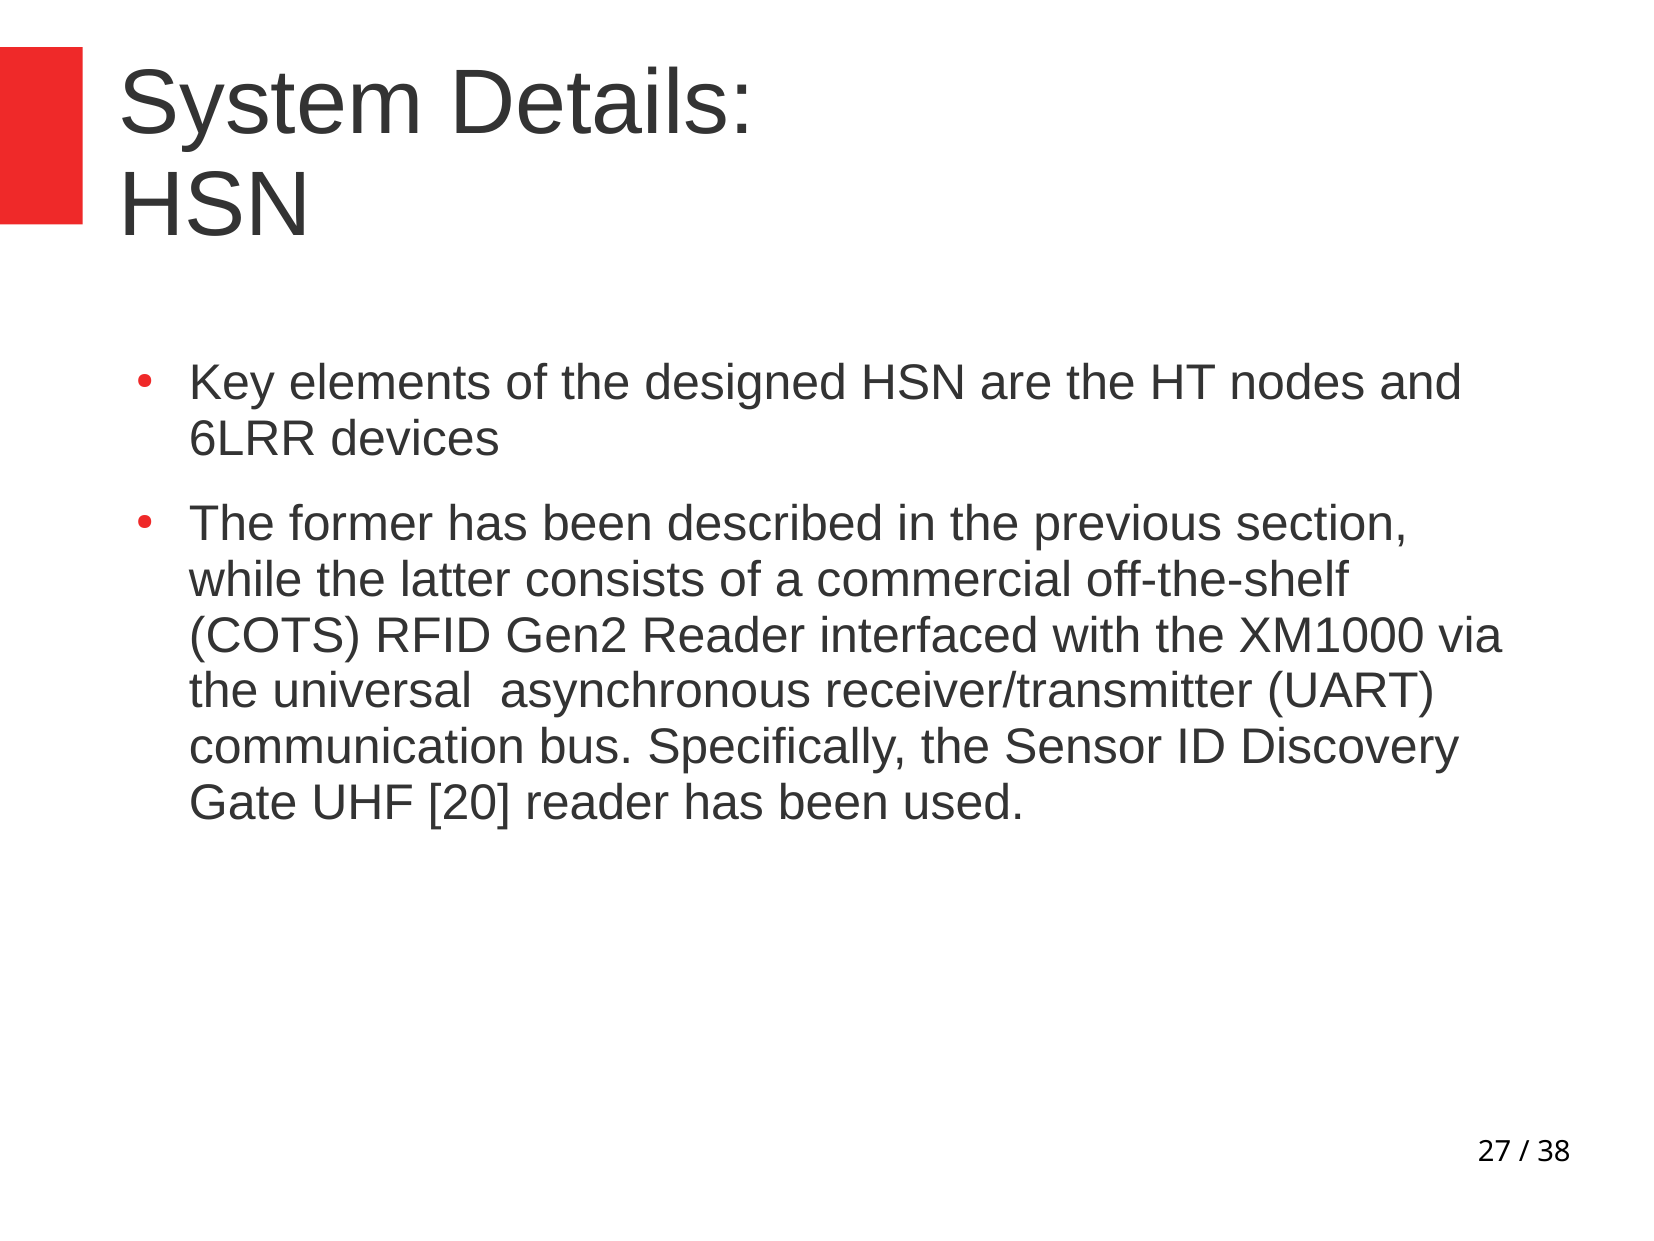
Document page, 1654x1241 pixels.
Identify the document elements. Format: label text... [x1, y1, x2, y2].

list Key elements of the designed HSN are the HT nodes and 6LRR devices The former has been described in the previous section, while the latter consists of a commercial off-the-shelf (COTS) RFID Gen2 Reader interfaced with the XM1000 via the universal asynchronous receiver/transmitter (UART) communication bus. Specifically, the Sensor ID Discovery Gate UHF [20] reader has been used. [118, 354, 1536, 1074]
title System Details: HSN [118, 49, 1571, 257]
